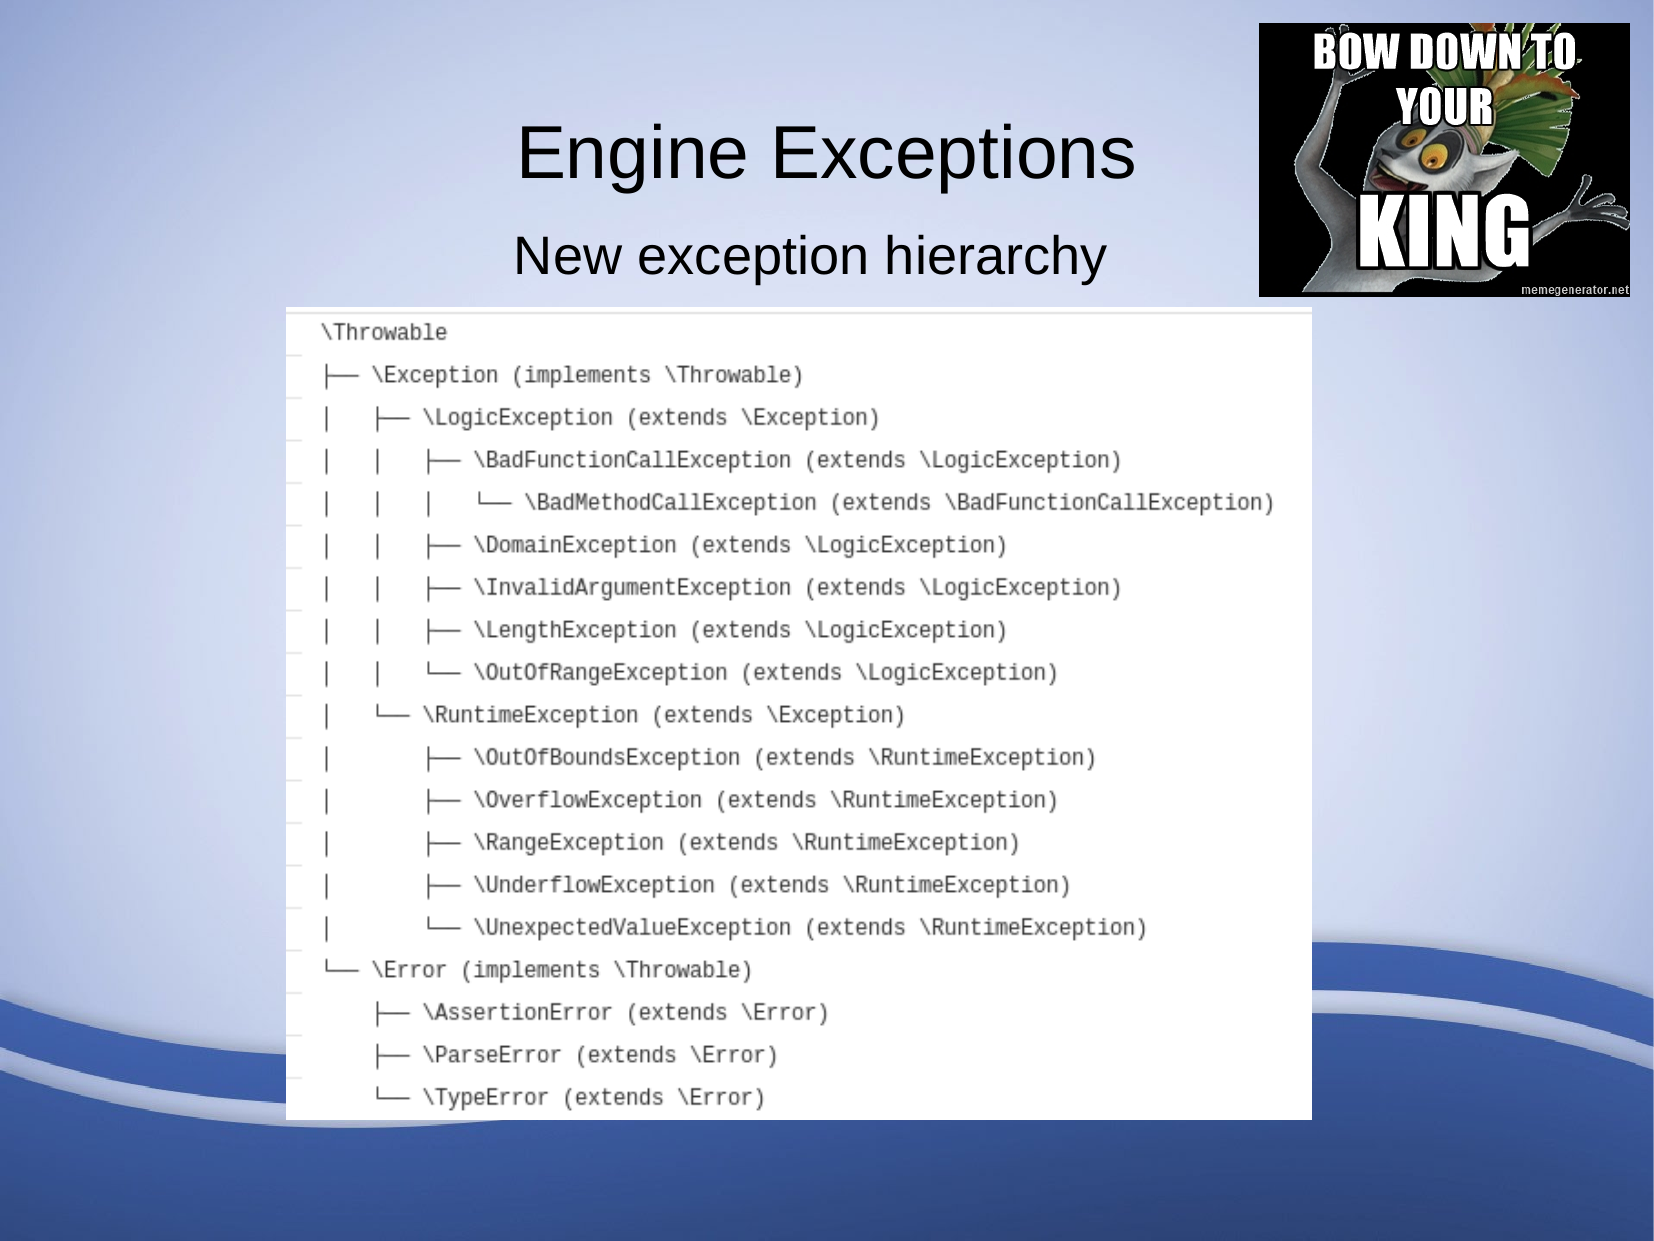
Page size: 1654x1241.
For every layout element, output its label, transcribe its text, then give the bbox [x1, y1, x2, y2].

picture [0, 0, 1654, 1241]
title Engine Exceptions [82, 49, 1259, 257]
list New exception hierarchy [443, 225, 1170, 307]
